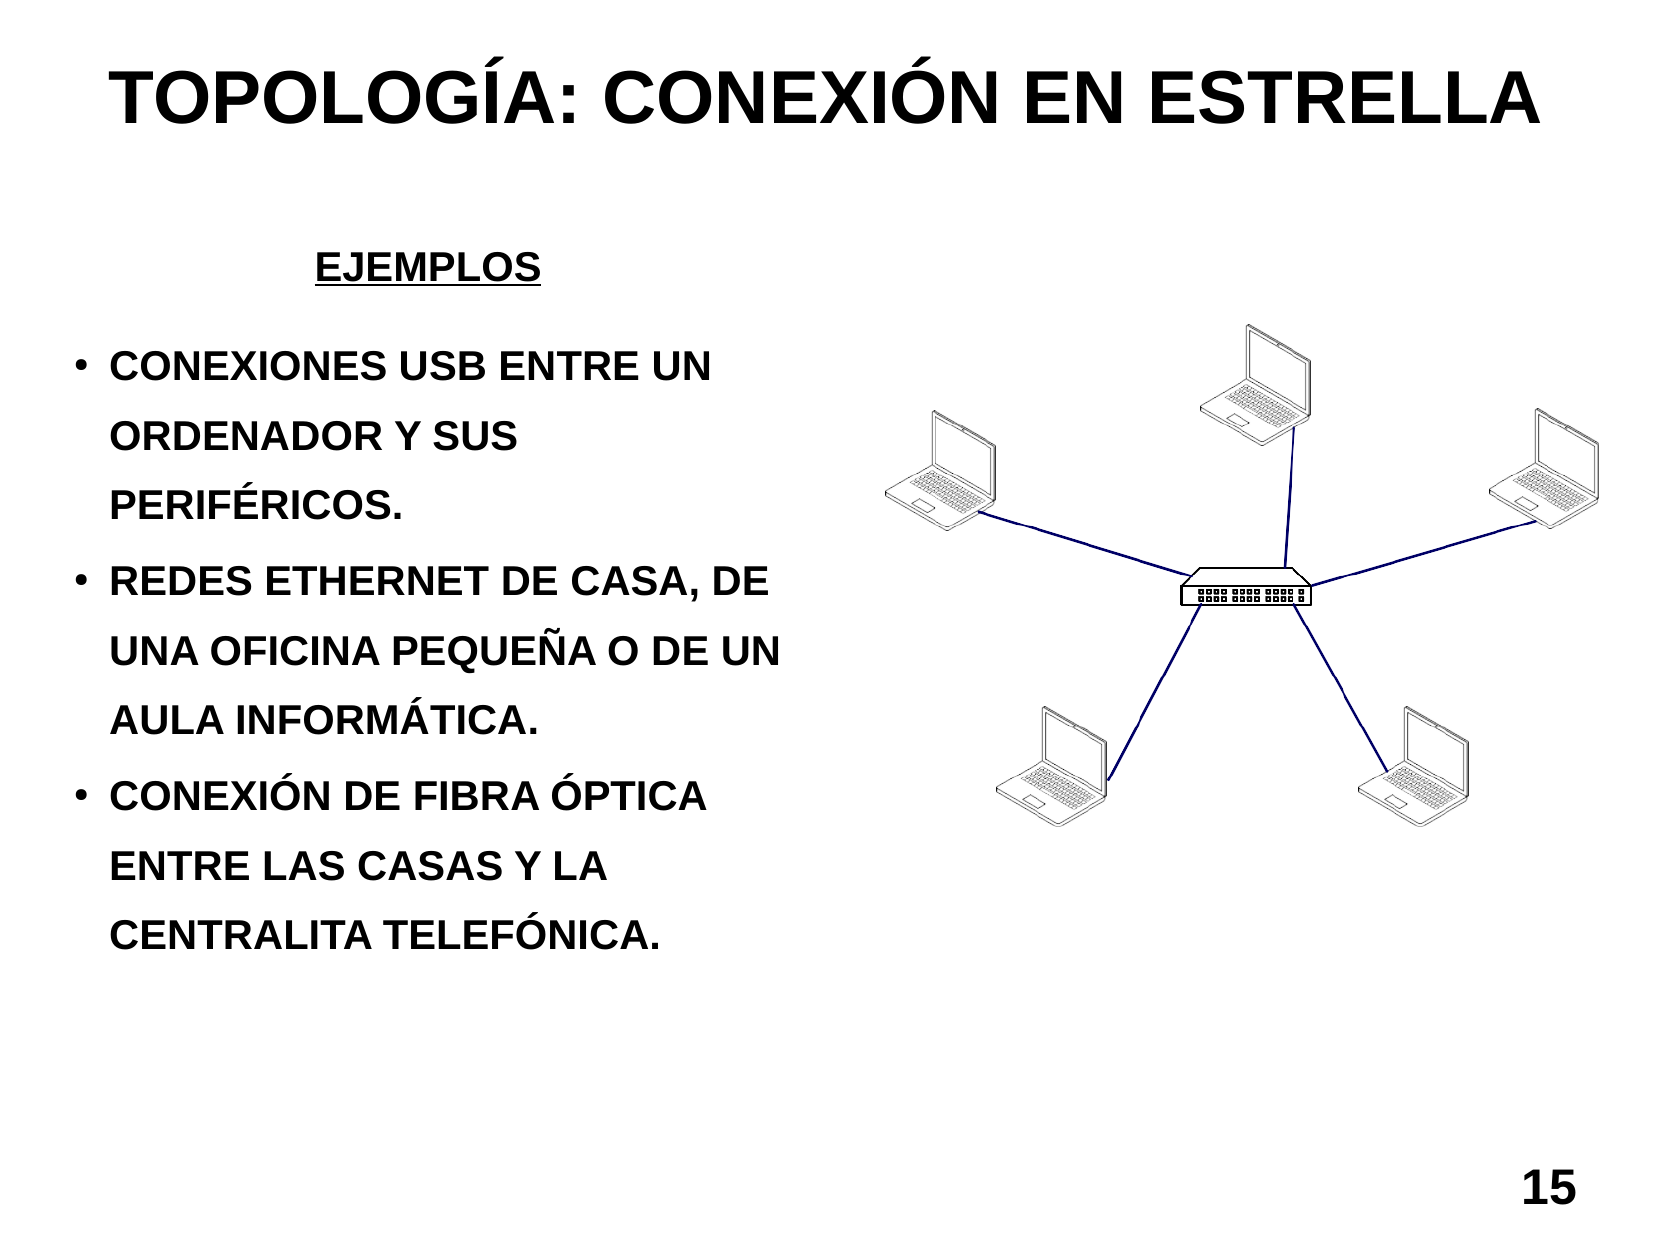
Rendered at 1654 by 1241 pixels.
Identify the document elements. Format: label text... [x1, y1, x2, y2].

text_box <número> [1506, 1151, 1654, 1223]
text_box EJEMPLOS CONEXIONES USB ENTRE UN ORDENADOR Y SUS PERIFÉRICOS. REDES ETHERNET DE CASA, DE UNA OFICINA PEQUEÑA O DE UN AULA INFORMÁTICA. CONEXIÓN DE FIBRA ÓPTICA ENTRE LAS CASAS Y LA CENTRALITA TELEFÓNICA. [59, 236, 798, 1123]
picture [885, 324, 1599, 827]
title TOPOLOGÍA: CONEXIÓN EN ESTRELLA [82, 23, 1571, 172]
